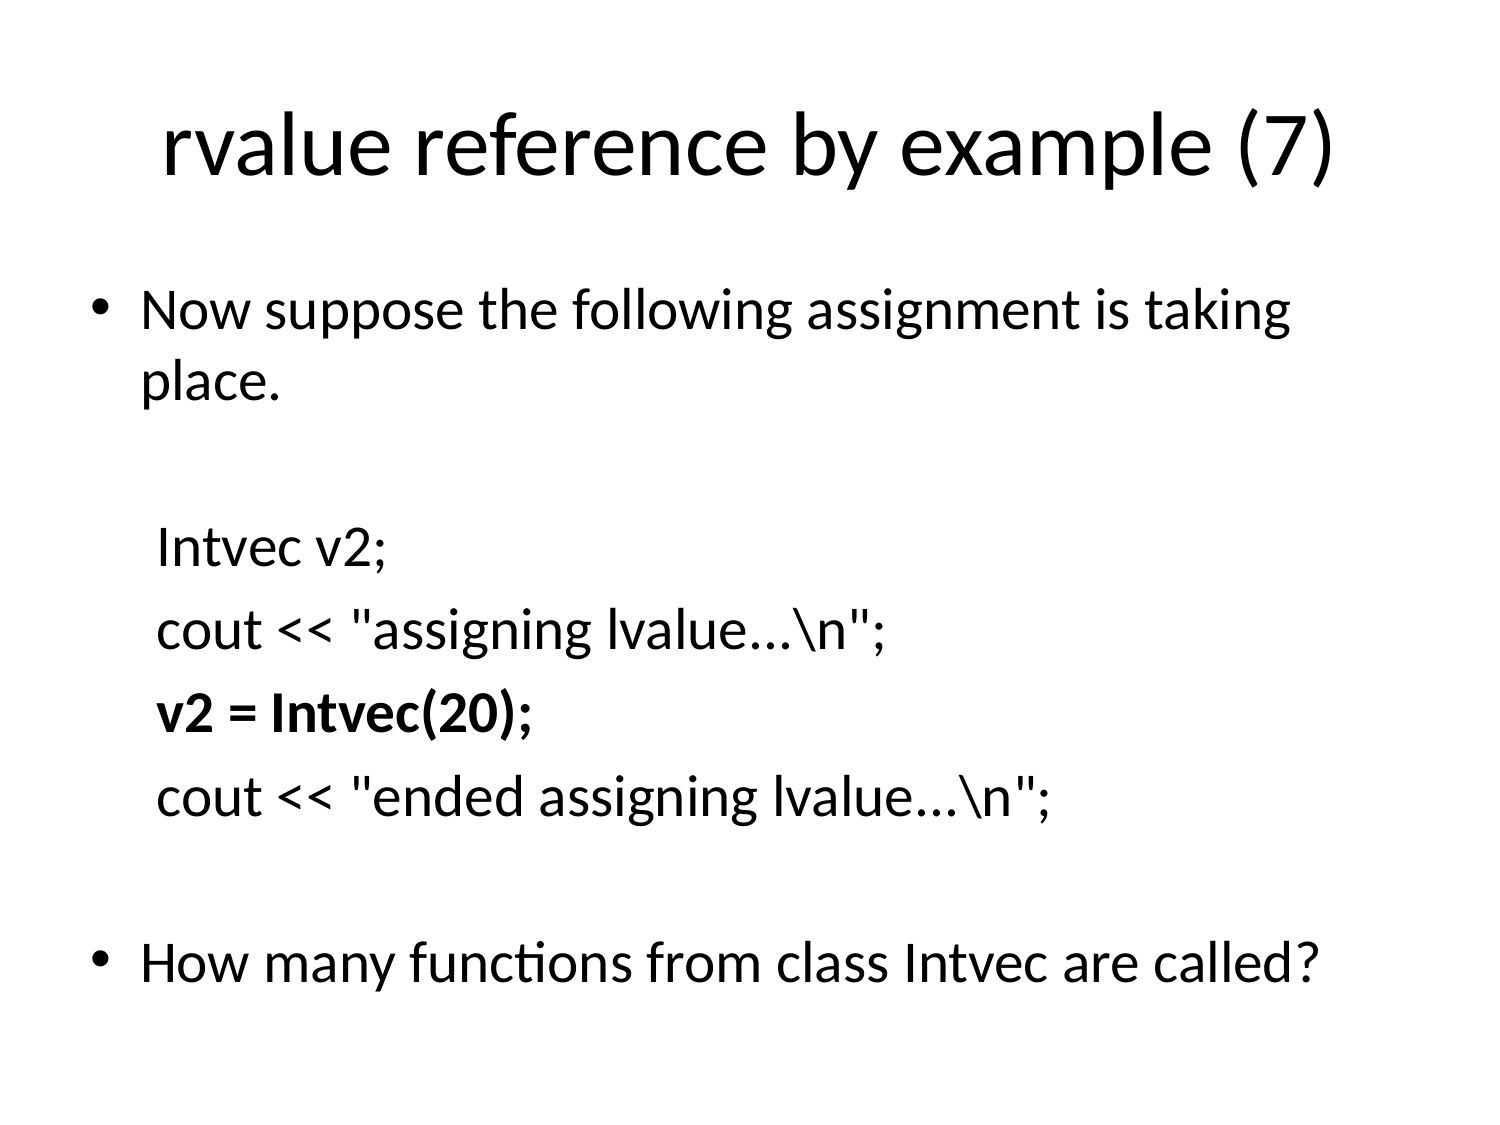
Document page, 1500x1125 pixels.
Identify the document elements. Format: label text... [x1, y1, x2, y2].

list Now suppose the following assignment is taking place. Intvec v2; cout << "assigning lvalue...\n"; v2 = Intvec(20); cout << "ended assigning lvalue...\n"; How many functions from class Intvec are called? [75, 262, 1425, 1005]
title rvalue reference by example (7) [75, 45, 1425, 233]
